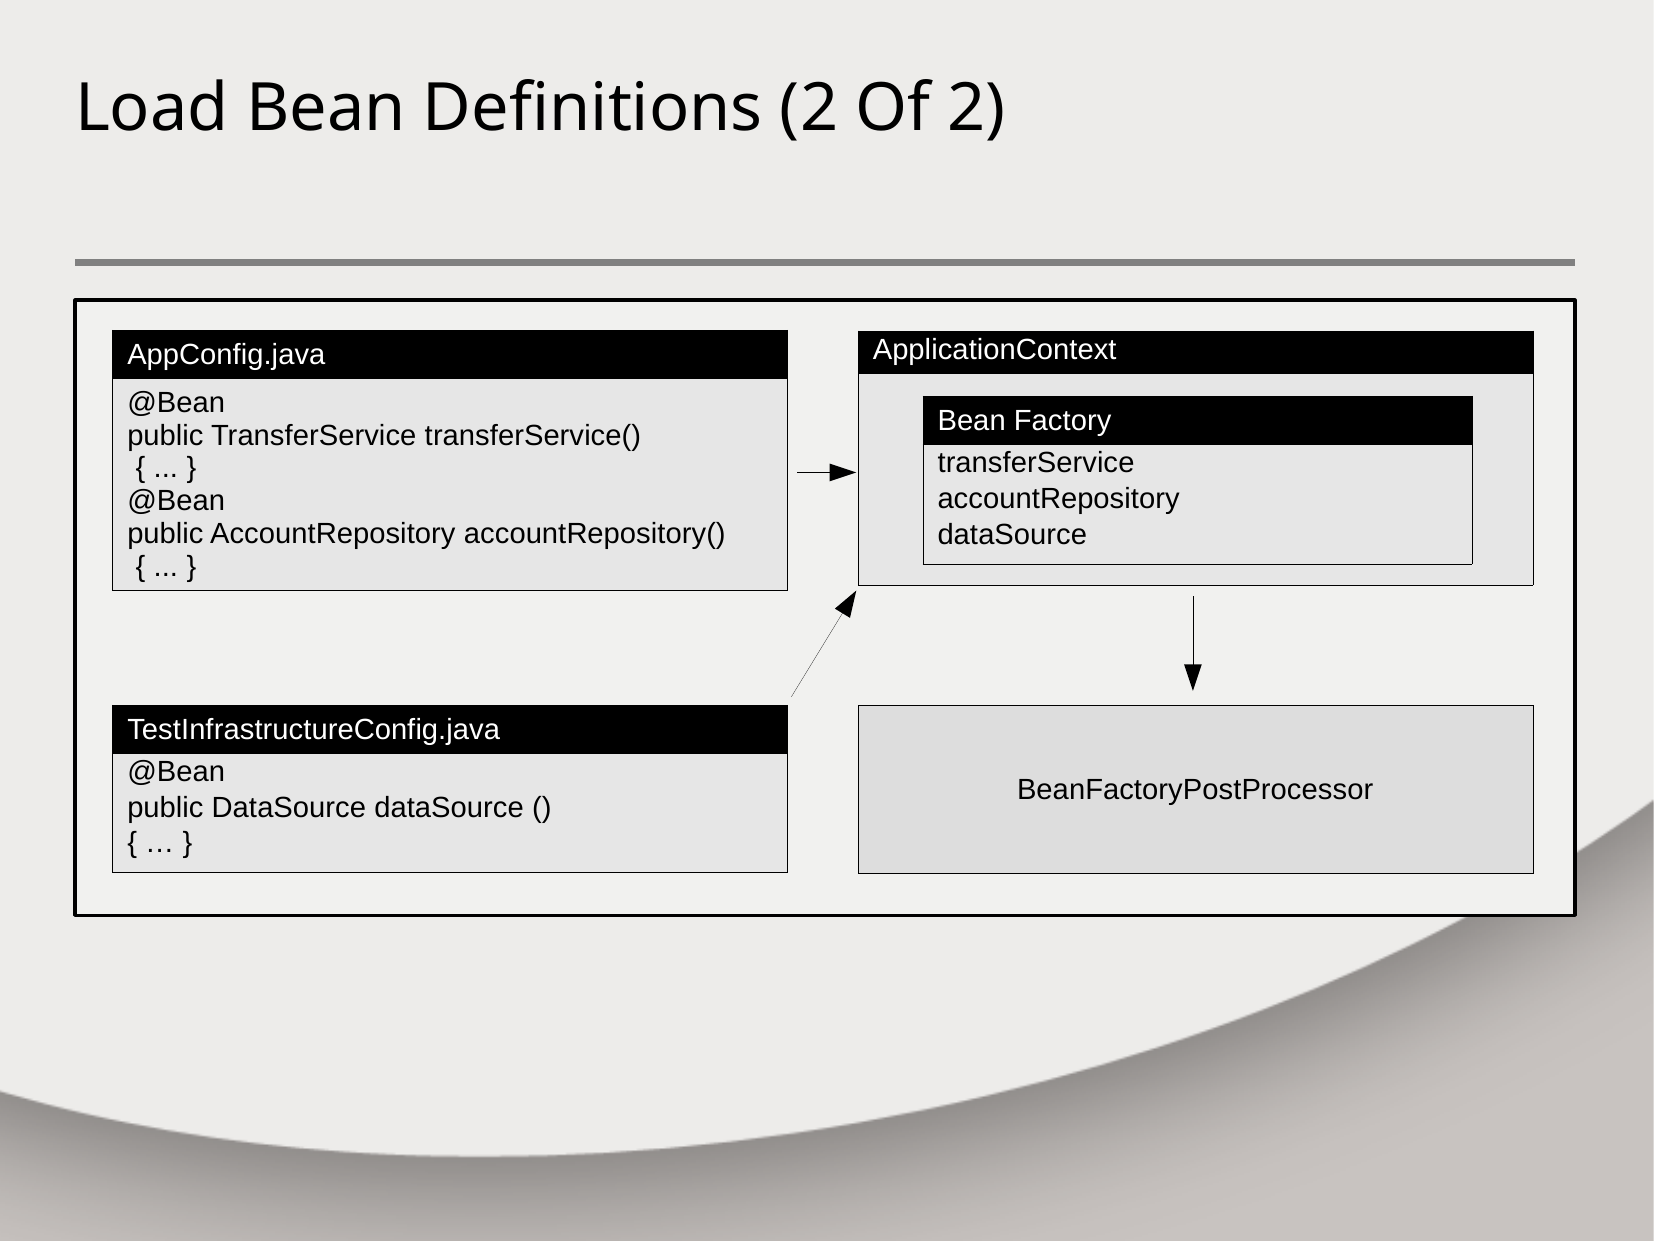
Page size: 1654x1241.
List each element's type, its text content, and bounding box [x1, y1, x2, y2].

table_header AppConfig.java [113, 331, 787, 378]
table_cell @Bean public TransferService transferService() { ... } @Bean public AccountRepository accountRepository() { ... } [113, 379, 787, 590]
title Load Bean Definitions (2 Of 2) [75, 75, 1576, 226]
table_cell @Bean public DataSource dataSource () { … } [113, 754, 787, 872]
table_header Bean Factory [924, 397, 1472, 444]
table_cell transferService accountRepository dataSource [924, 445, 1472, 564]
picture [0, 0, 1654, 1241]
text_box BeanFactoryPostProcessor [858, 705, 1534, 874]
text_box [75, 300, 1576, 916]
table_cell [859, 374, 1533, 585]
table_header ApplicationContext [859, 332, 1533, 373]
table_header TestInfrastructureConfig.java [113, 706, 787, 753]
